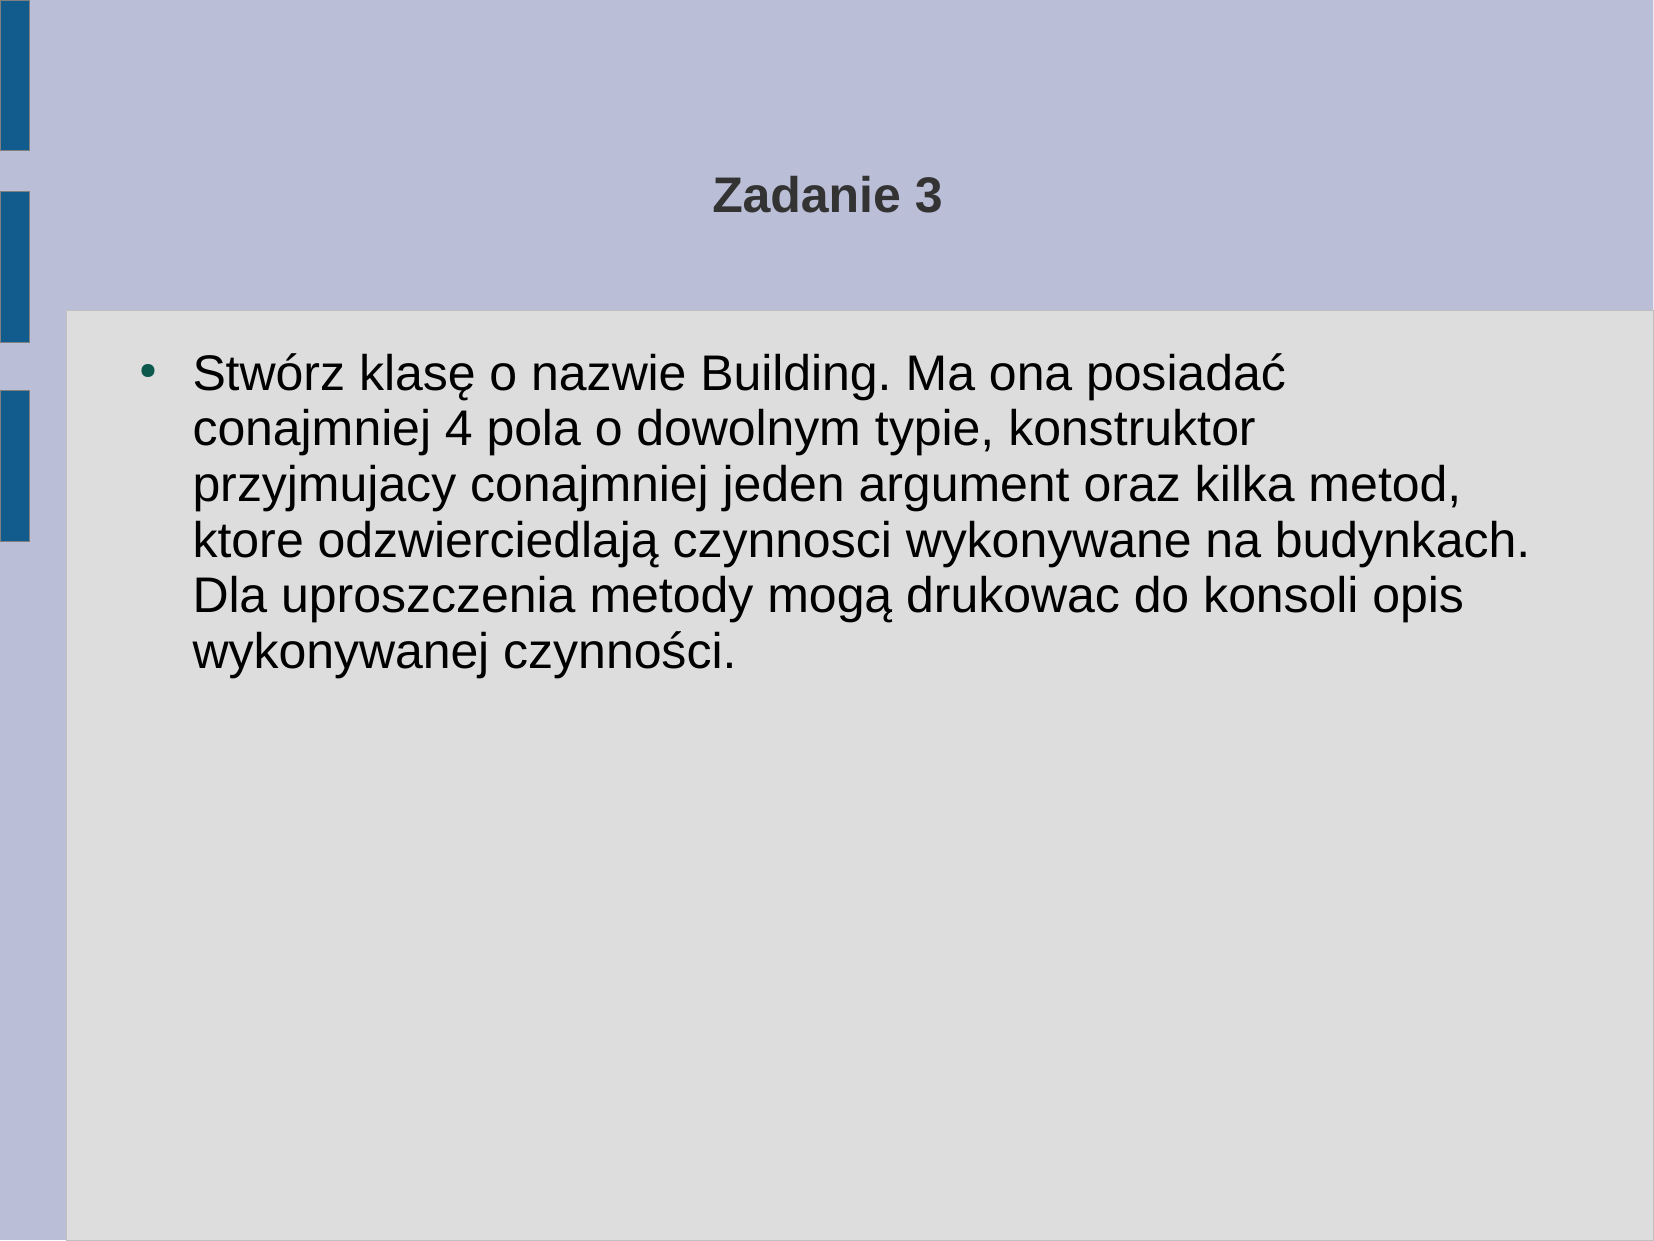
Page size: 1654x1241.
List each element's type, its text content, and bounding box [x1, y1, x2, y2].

list Stwórz klasę o nazwie Building. Ma ona posiadać conajmniej 4 pola o dowolnym typie, konstruktor przyjmujacy conajmniej jeden argument oraz kilka metod, ktore odzwierciedlają czynnosci wykonywane na budynkach. Dla uproszczenia metody mogą drukowac do konsoli opis wykonywanej czynności. [121, 344, 1534, 1127]
title Zadanie 3 [121, 91, 1534, 299]
